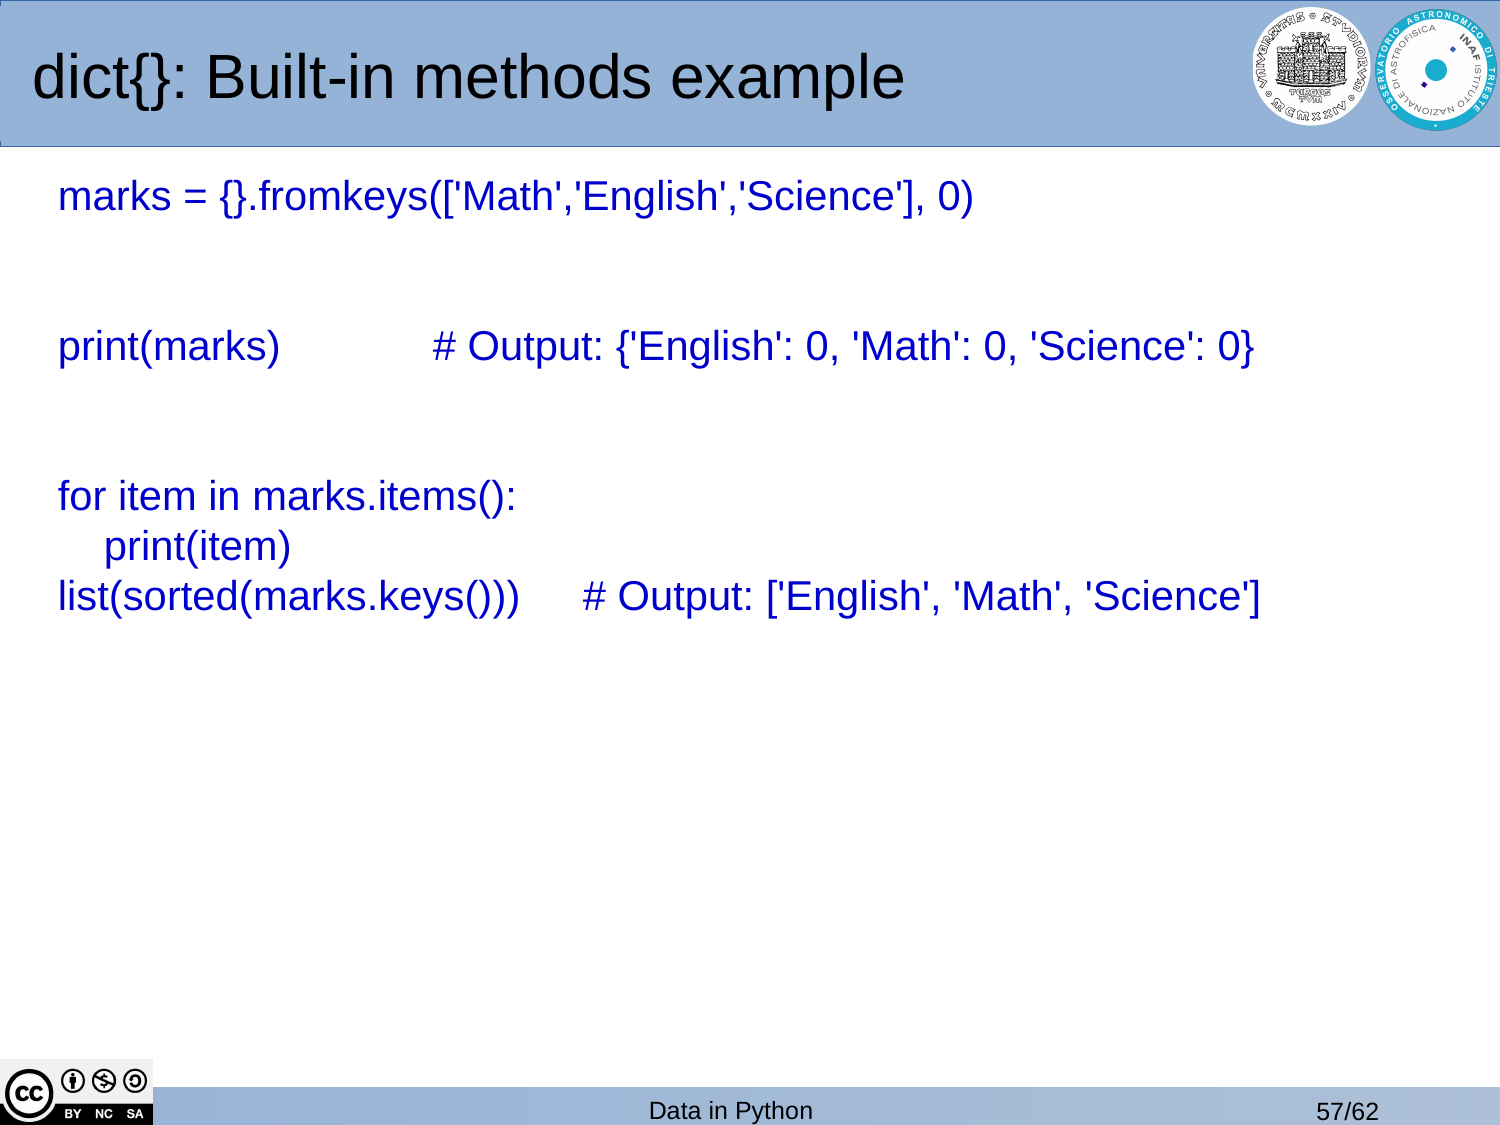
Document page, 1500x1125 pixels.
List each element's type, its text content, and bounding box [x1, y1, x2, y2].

list marks = {}.fromkeys(['Math','English','Science'], 0) print(marks) # Output: {'English': 0, 'Math': 0, 'Science': 0} for item in marks.items(): print(item) list(sorted(marks.keys())) # Output: ['English', 'Math', 'Science'] [43, 160, 1500, 1083]
picture [0, 1059, 153, 1125]
text_box dict{}: Built-in methods example [0, 5, 1253, 141]
picture [1253, 0, 1500, 156]
